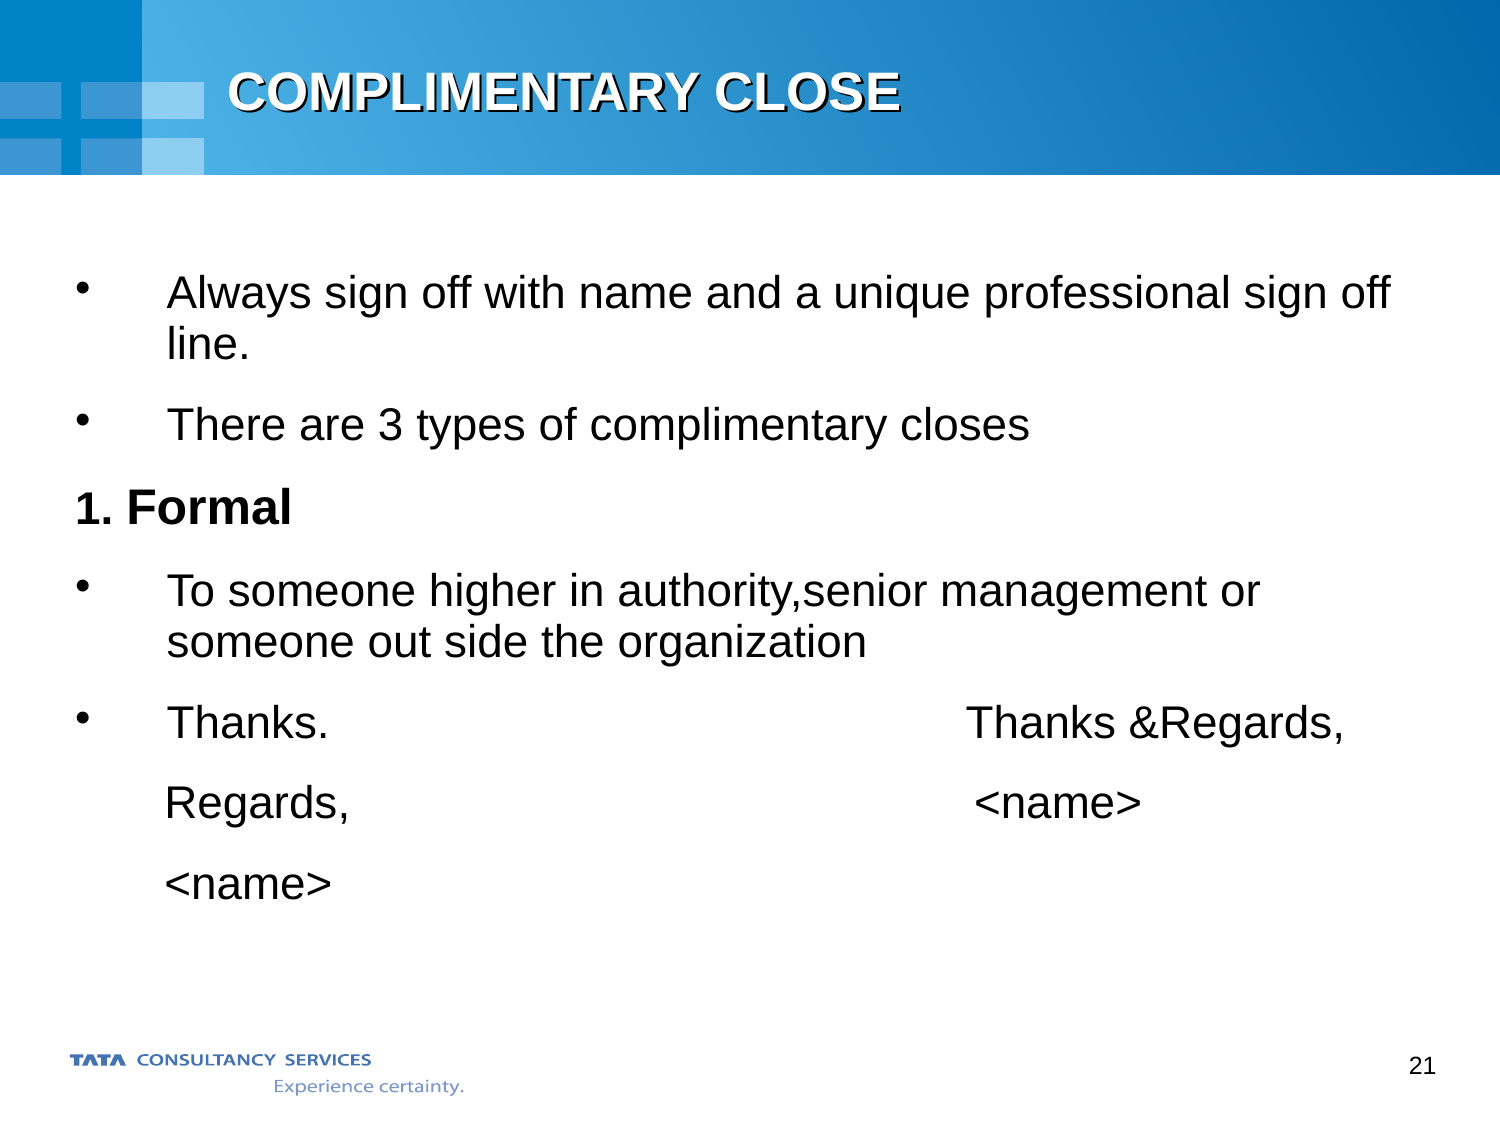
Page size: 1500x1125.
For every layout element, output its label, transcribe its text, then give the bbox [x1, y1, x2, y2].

title COMPLIMENTARY CLOSE [212, 54, 1449, 133]
list Always sign off with name and a unique professional sign off line. There are 3 types of complimentary closes 1. Formal To someone higher in authority,senior management or someone out side the organization Thanks. Thanks &Regards, Regards, <name> <name> [74, 264, 1424, 1005]
